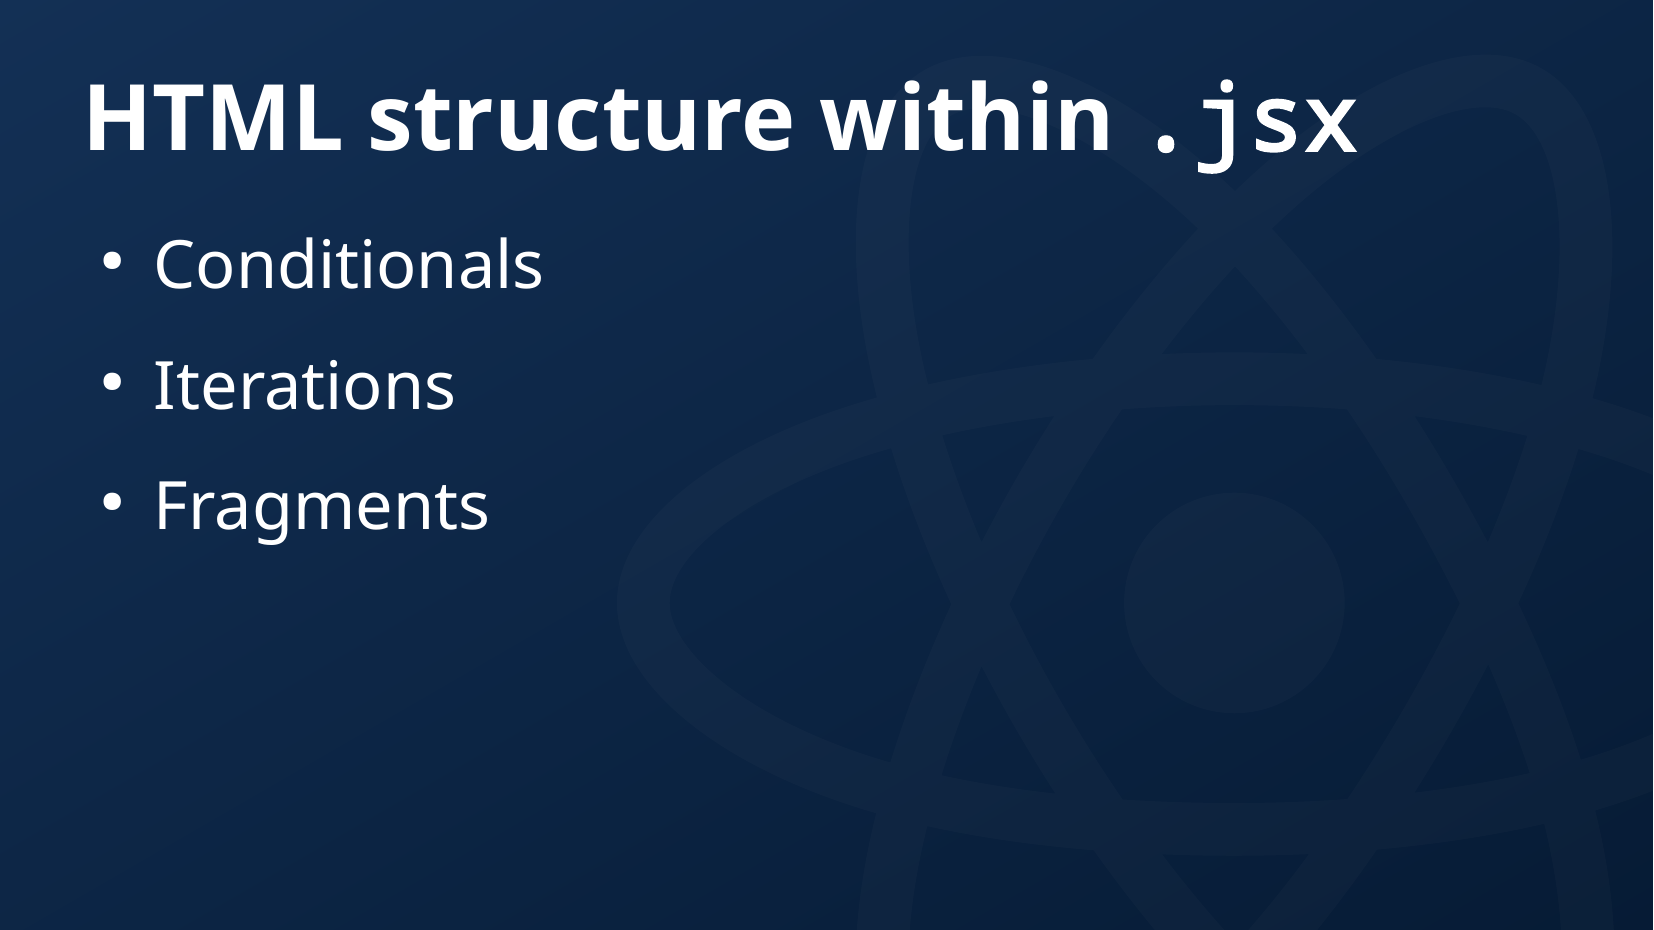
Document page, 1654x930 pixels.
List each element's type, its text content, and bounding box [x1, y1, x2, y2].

title HTML structure within .jsx [82, 37, 1571, 193]
list Conditionals Iterations Fragments [82, 217, 1571, 757]
